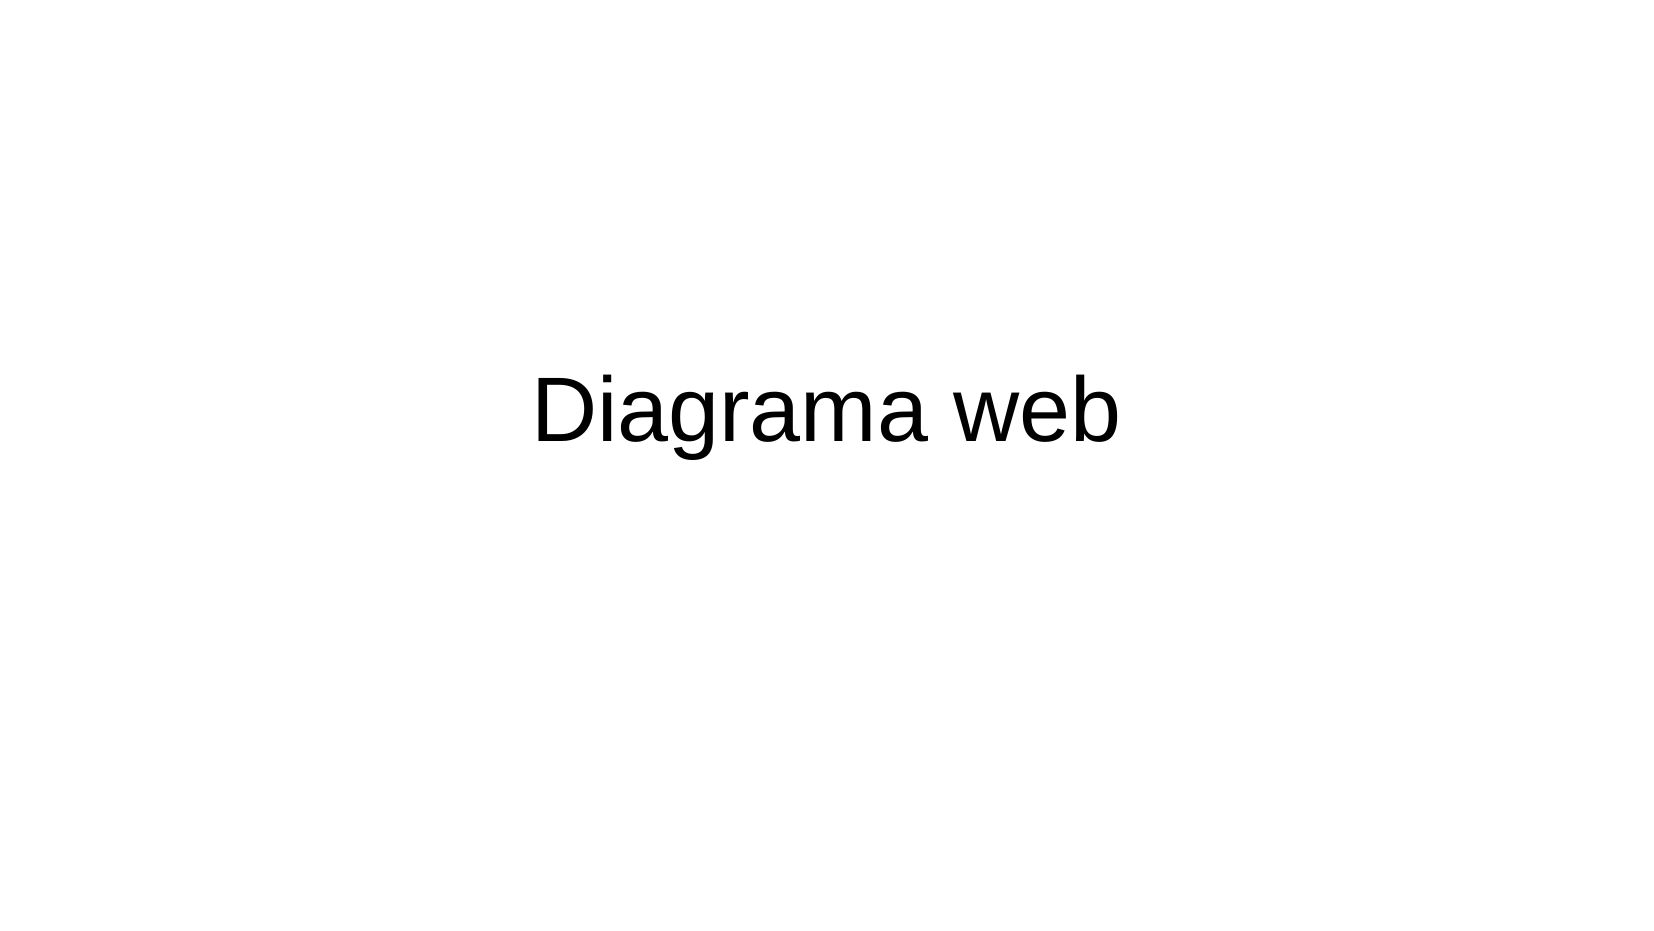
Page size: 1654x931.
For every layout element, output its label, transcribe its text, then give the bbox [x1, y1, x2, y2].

title Diagrama web [82, 332, 1571, 488]
